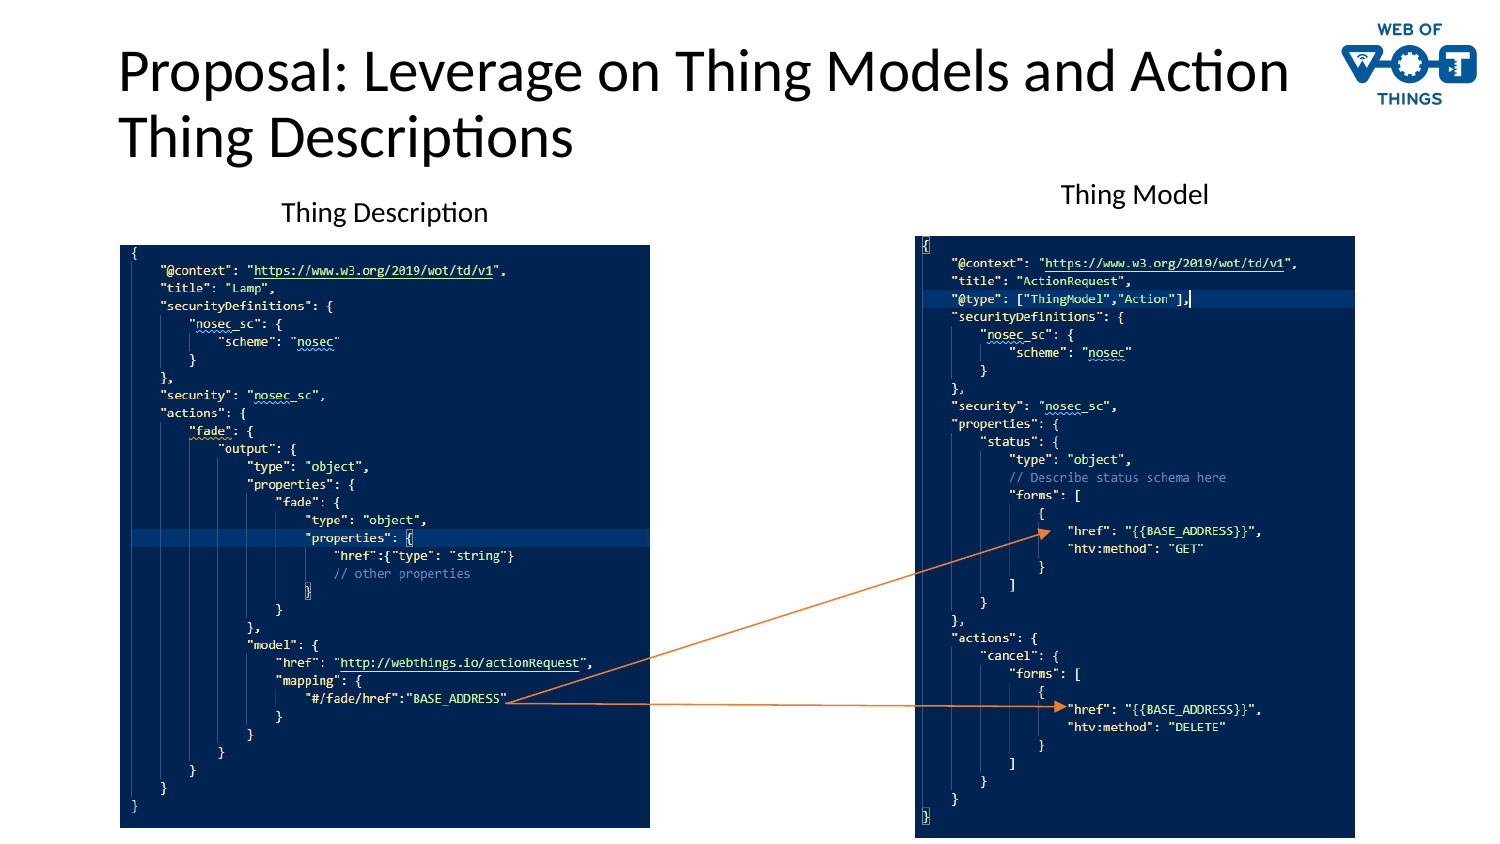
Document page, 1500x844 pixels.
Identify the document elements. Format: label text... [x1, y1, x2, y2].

text_box Thing Model [986, 160, 1284, 226]
picture [518, 660, 650, 703]
title Proposal: Leverage on Thing Models and Action Thing Descriptions [103, 31, 1397, 179]
picture [915, 236, 1355, 838]
text_box Thing Description [236, 178, 534, 244]
picture [1326, 14, 1492, 114]
picture [120, 245, 650, 829]
